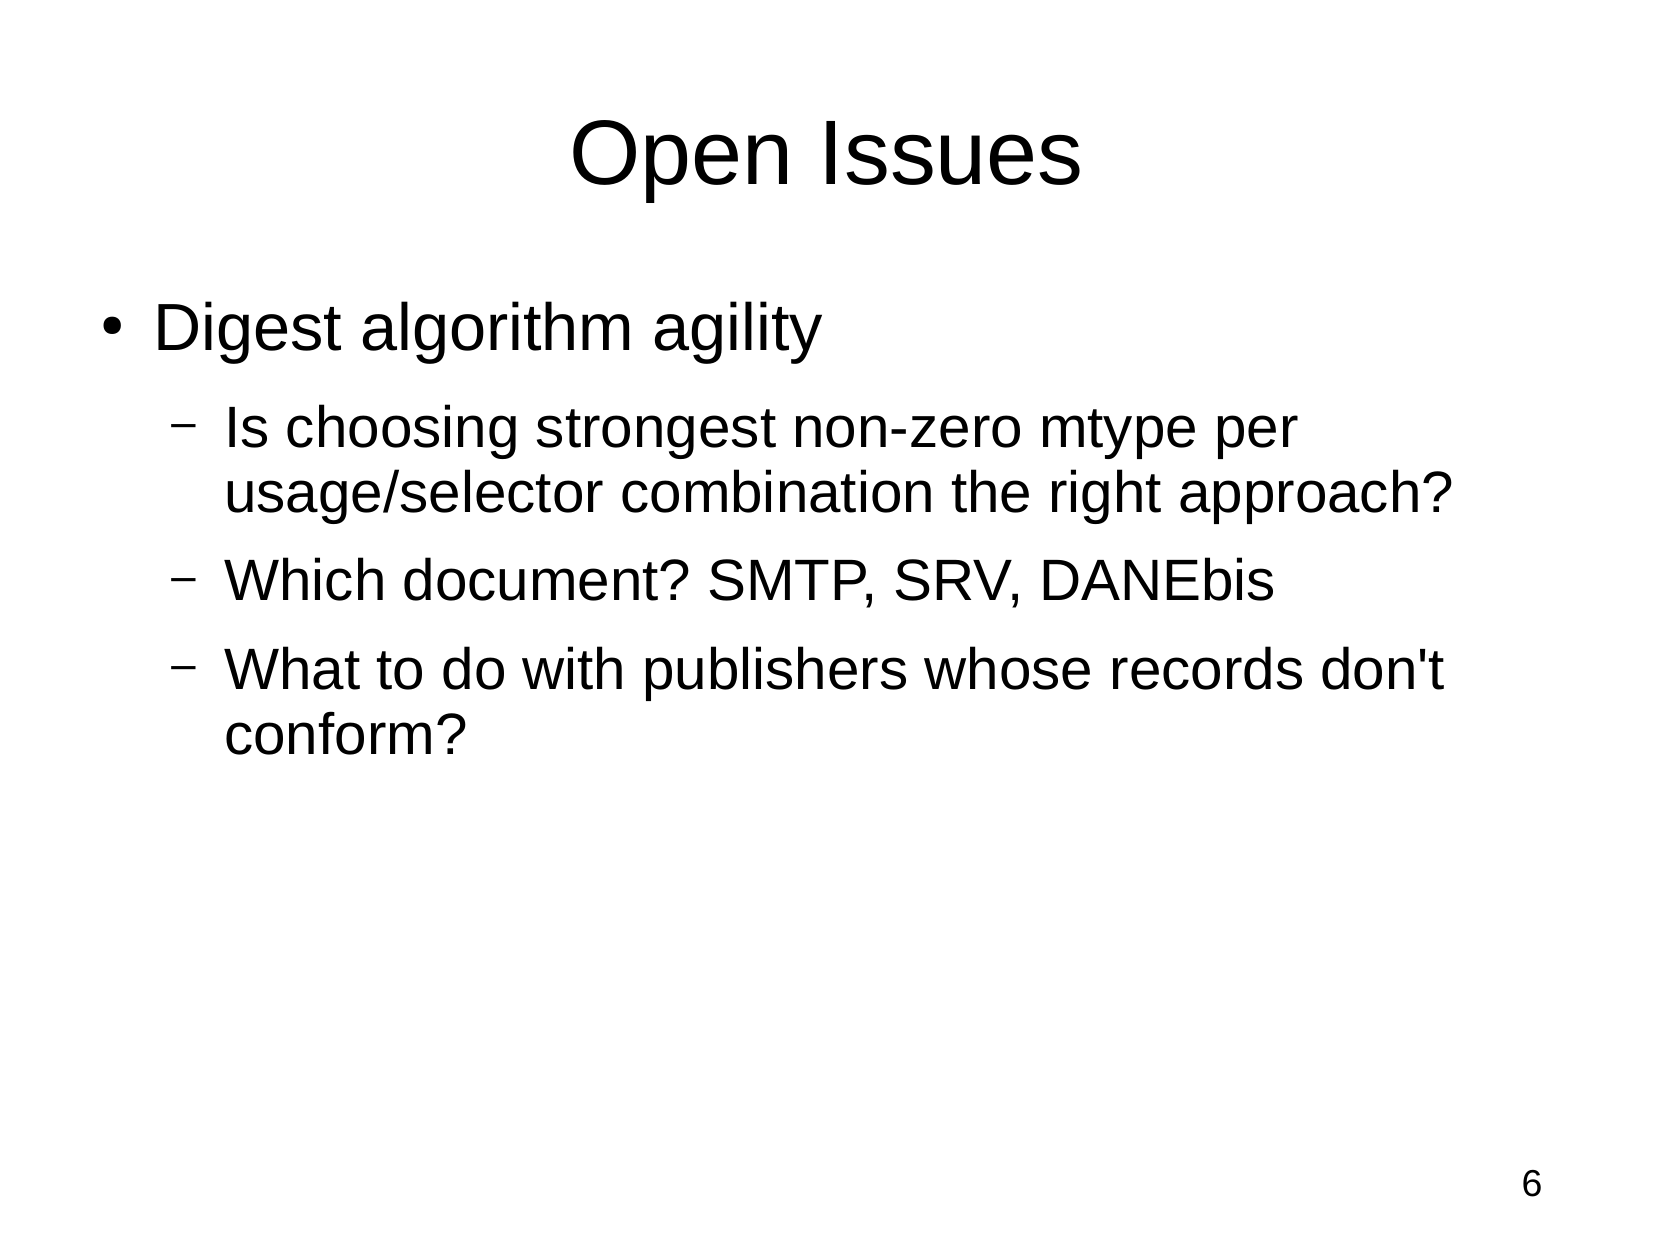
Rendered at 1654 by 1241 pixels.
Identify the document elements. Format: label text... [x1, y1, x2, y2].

list Digest algorithm agility Is choosing strongest non-zero mtype per usage/selector combination the right approach? Which document? SMTP, SRV, DANEbis What to do with publishers whose records don't conform? [82, 290, 1571, 1010]
title Open Issues [82, 49, 1571, 257]
text_box <number> [1506, 1155, 1654, 1226]
